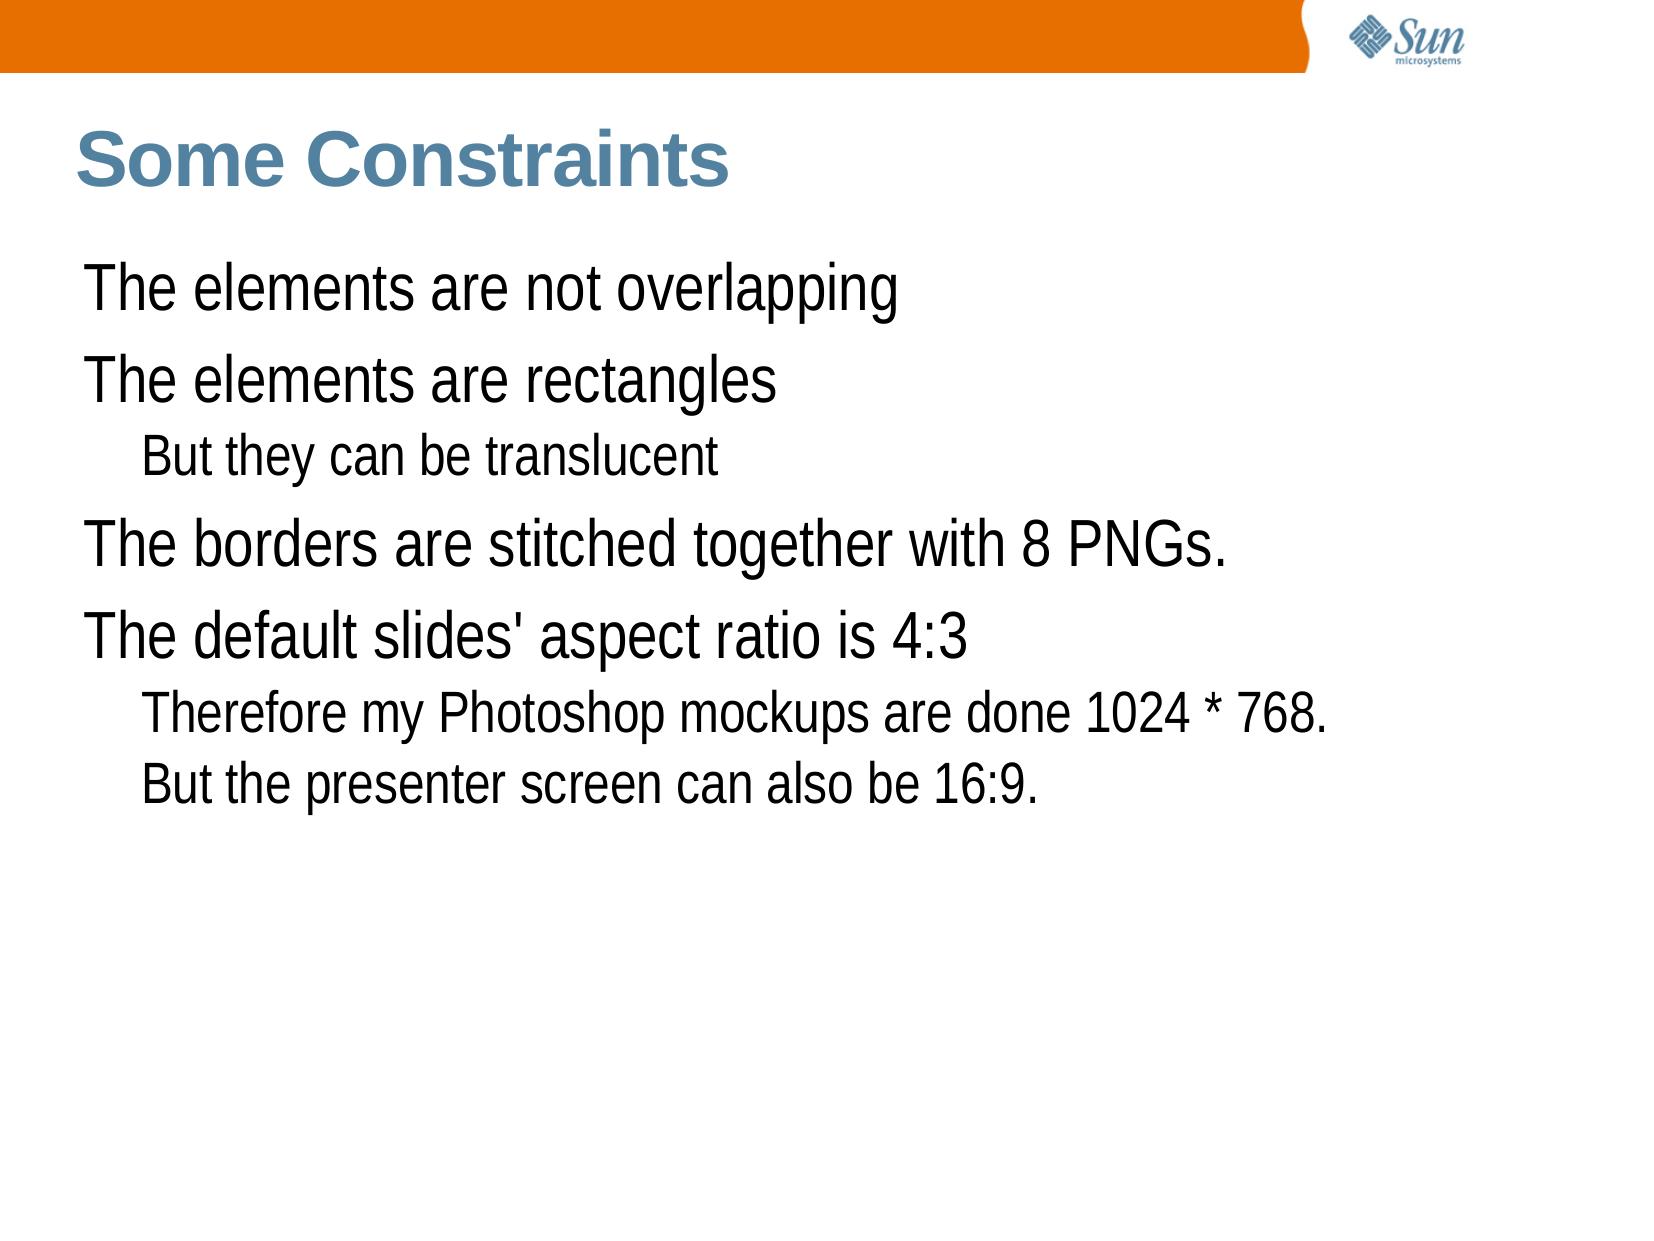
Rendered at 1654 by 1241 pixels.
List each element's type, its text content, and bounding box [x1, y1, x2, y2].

picture [0, 0, 1500, 73]
title Some Constraints [75, 123, 1437, 212]
list The elements are not overlapping The elements are rectangles But they can be translucent The borders are stitched together with 8 PNGs. The default slides' aspect ratio is 4:3 Therefore my Photoshop mockups are done 1024 * 768. But the presenter screen can also be 16:9. [64, 258, 1401, 1048]
